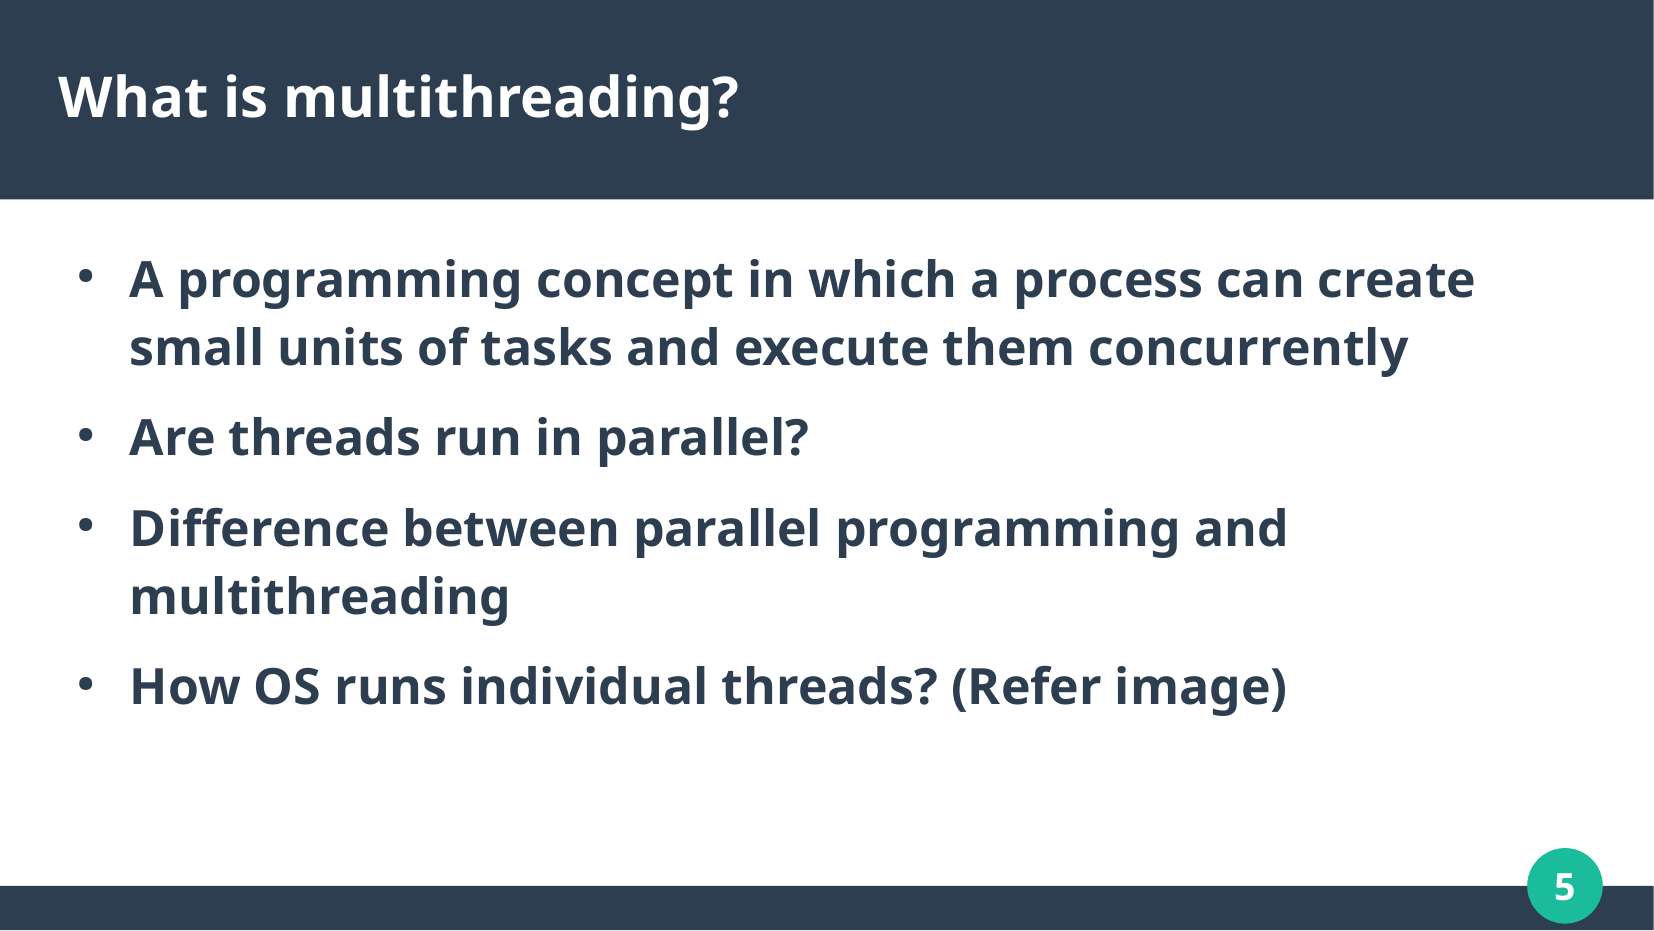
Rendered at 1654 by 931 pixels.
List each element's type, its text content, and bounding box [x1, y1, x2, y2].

list A programming concept in which a process can create small units of tasks and execute them concurrently Are threads run in parallel? Difference between parallel programming and multithreading How OS runs individual threads? (Refer image) [59, 243, 1595, 864]
title What is multithreading? [59, 37, 1595, 155]
